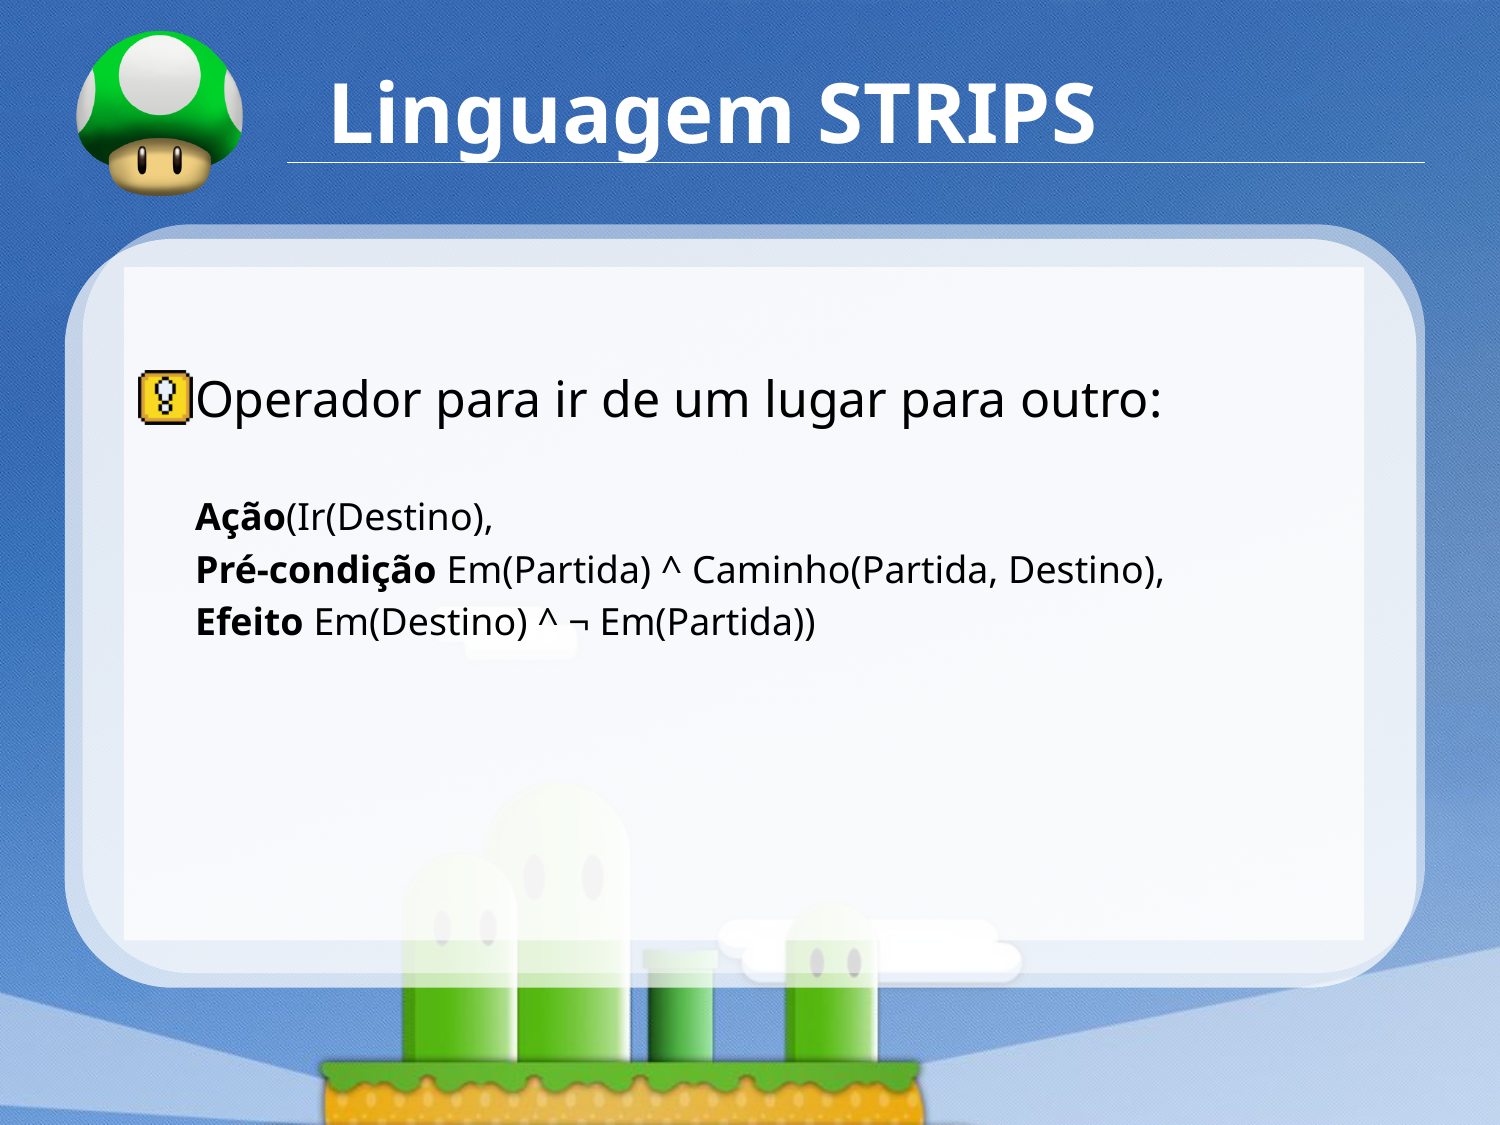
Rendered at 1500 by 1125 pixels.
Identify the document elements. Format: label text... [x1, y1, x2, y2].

picture [0, 0, 1500, 1125]
title Linguagem STRIPS [312, 37, 1425, 183]
list Operador para ir de um lugar para outro: Ação(Ir(Destino), Pré-condição Em(Partida) ^ Caminho(Partida, Destino), Efeito Em(Destino) ^ ¬ Em(Partida)) [123, 267, 1365, 941]
